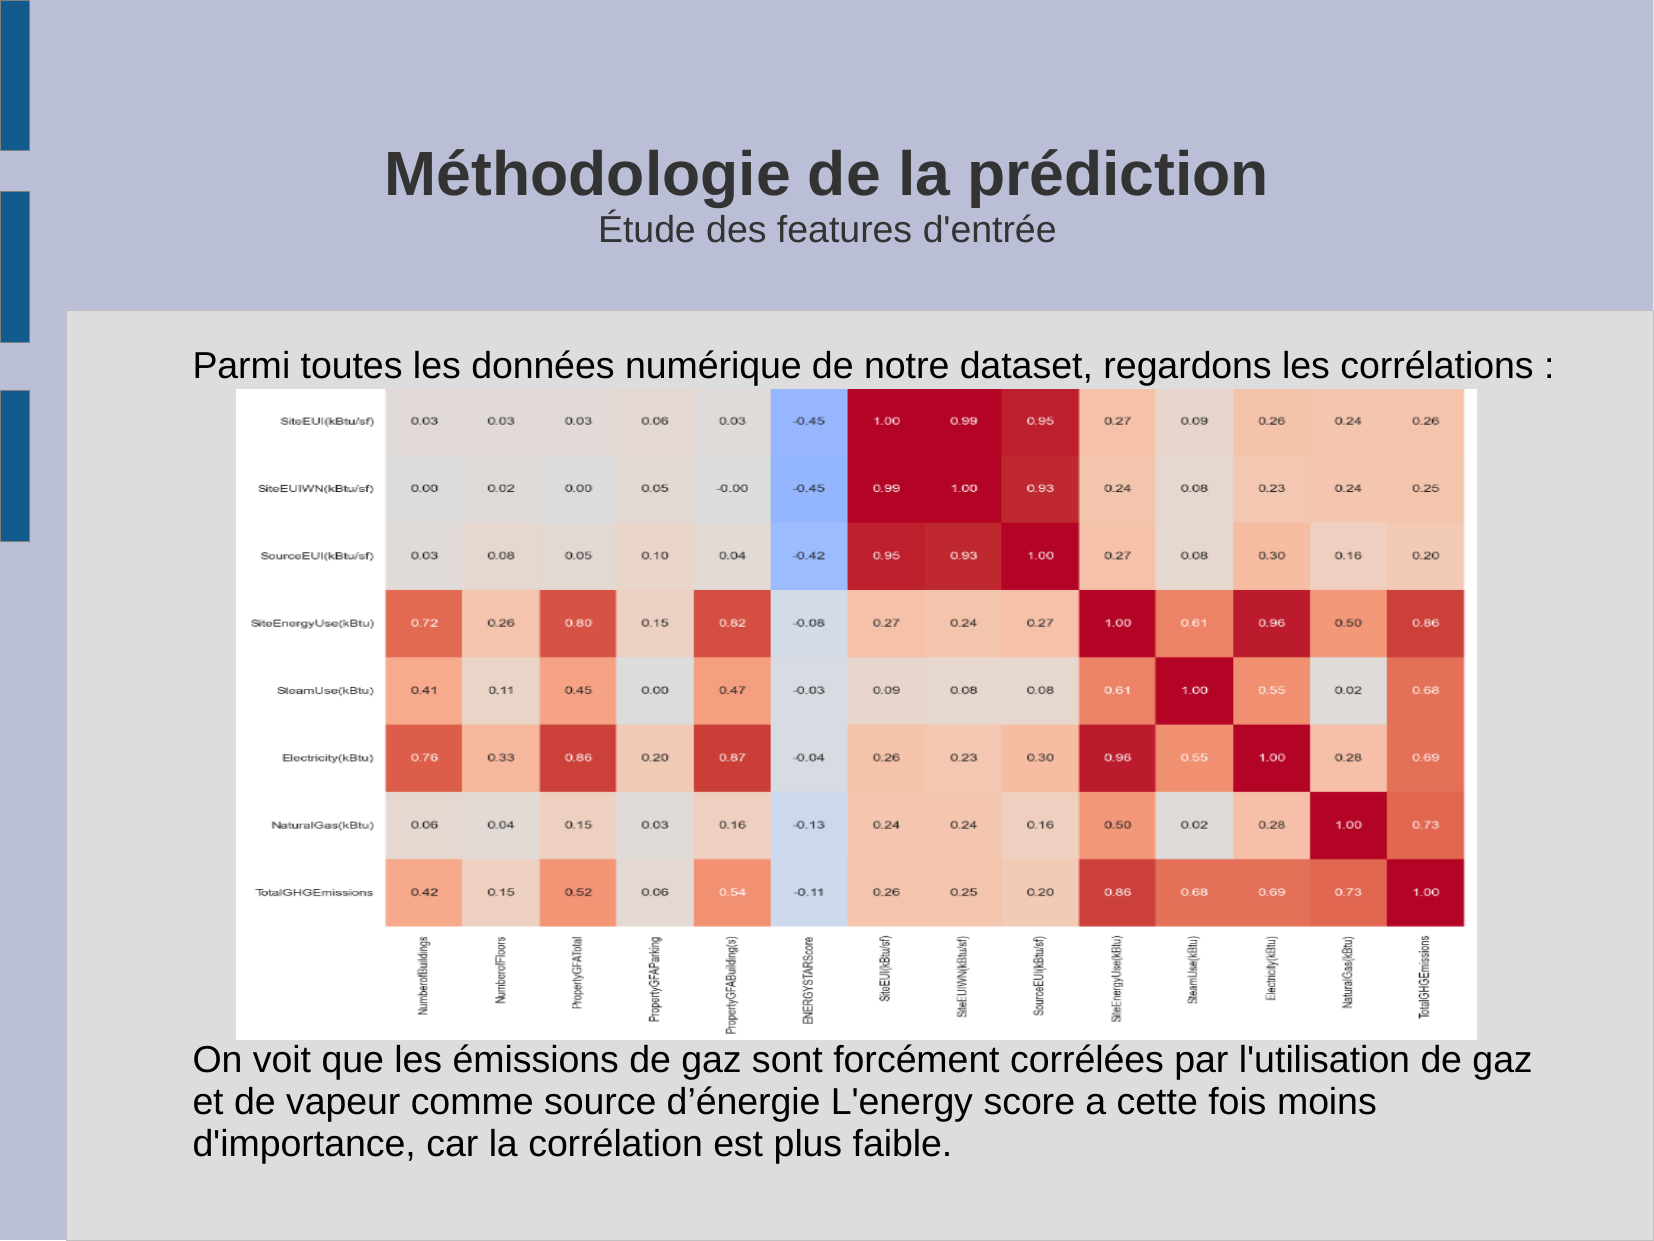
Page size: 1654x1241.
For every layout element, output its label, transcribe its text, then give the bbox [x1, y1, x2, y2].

title Méthodologie de la prédiction Étude des features d'entrée [121, 91, 1534, 299]
list On voit que les émissions de gaz sont forcément corrélées par l'utilisation de gaz et de vapeur comme source d’énergie L'energy score a cette fois moins d'importance, car la corrélation est plus faible. [121, 752, 1534, 1217]
picture [236, 389, 1477, 1040]
list Parmi toutes les données numérique de notre dataset, regardons les corrélations : [121, 344, 1619, 718]
